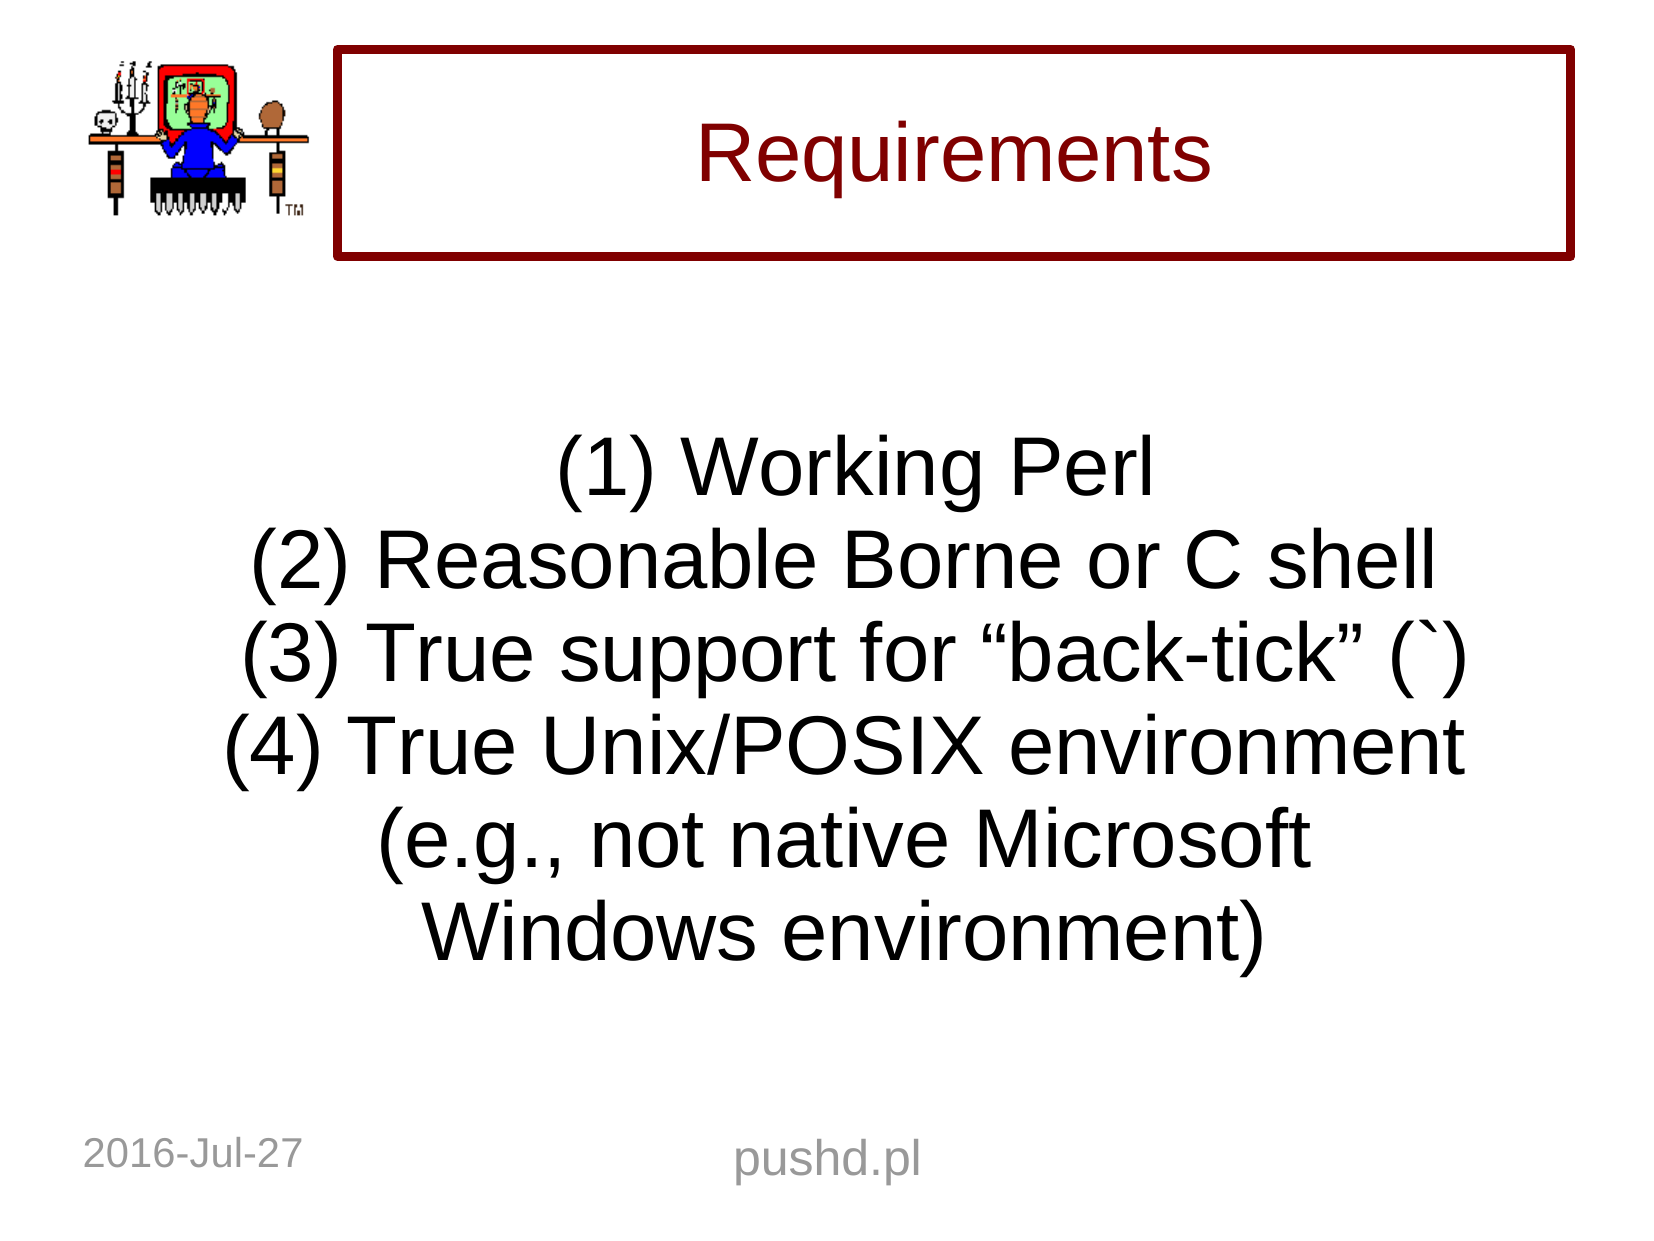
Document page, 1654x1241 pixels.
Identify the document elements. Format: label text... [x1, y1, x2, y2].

picture [86, 60, 312, 225]
title Requirements [337, 49, 1571, 257]
subtitle (1) Working Perl (2) Reasonable Borne or C shell (3) True support for “back-tick” (`) (4) True Unix/POSIX environment (e.g., not native Microsoft Windows environment) [82, 290, 1571, 1109]
